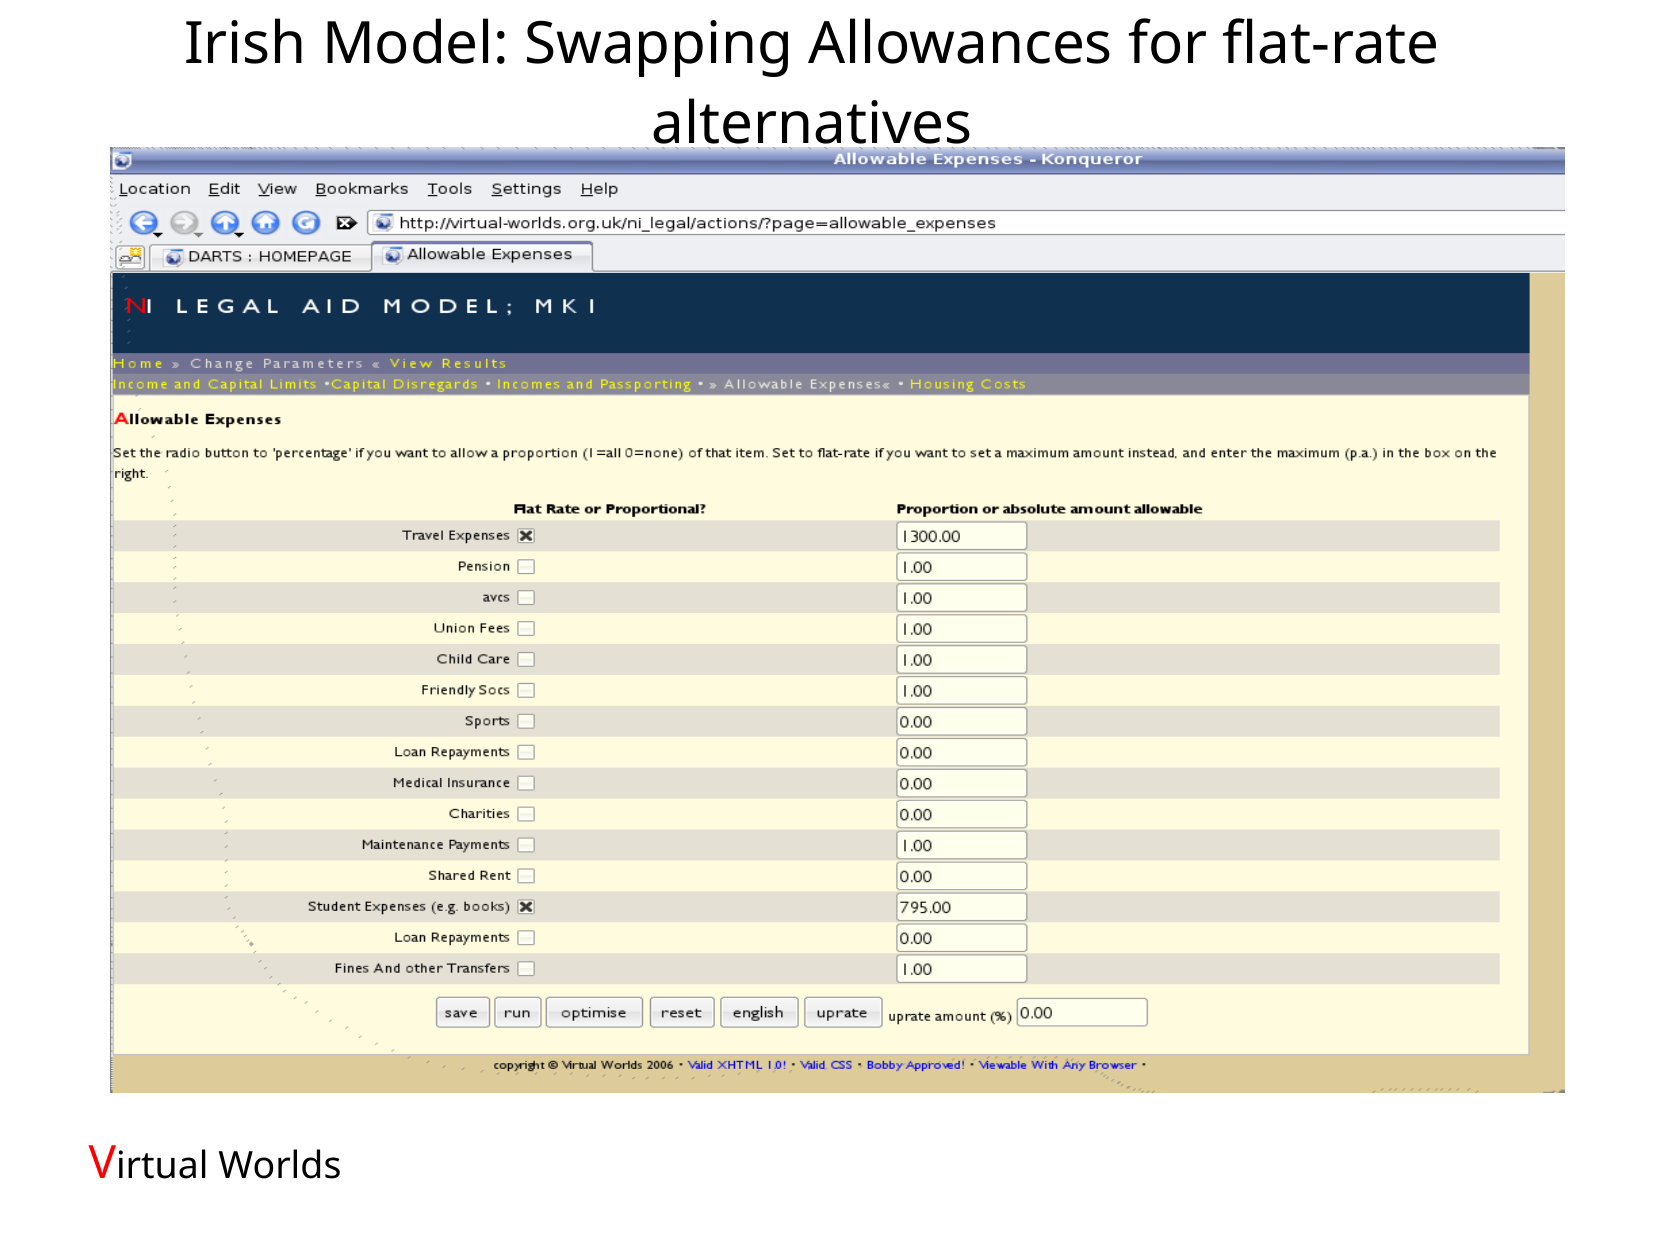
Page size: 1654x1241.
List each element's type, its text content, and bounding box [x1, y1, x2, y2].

picture [110, 147, 1565, 1093]
title Irish Model: Swapping Allowances for flat-rate alternatives [118, 14, 1506, 147]
